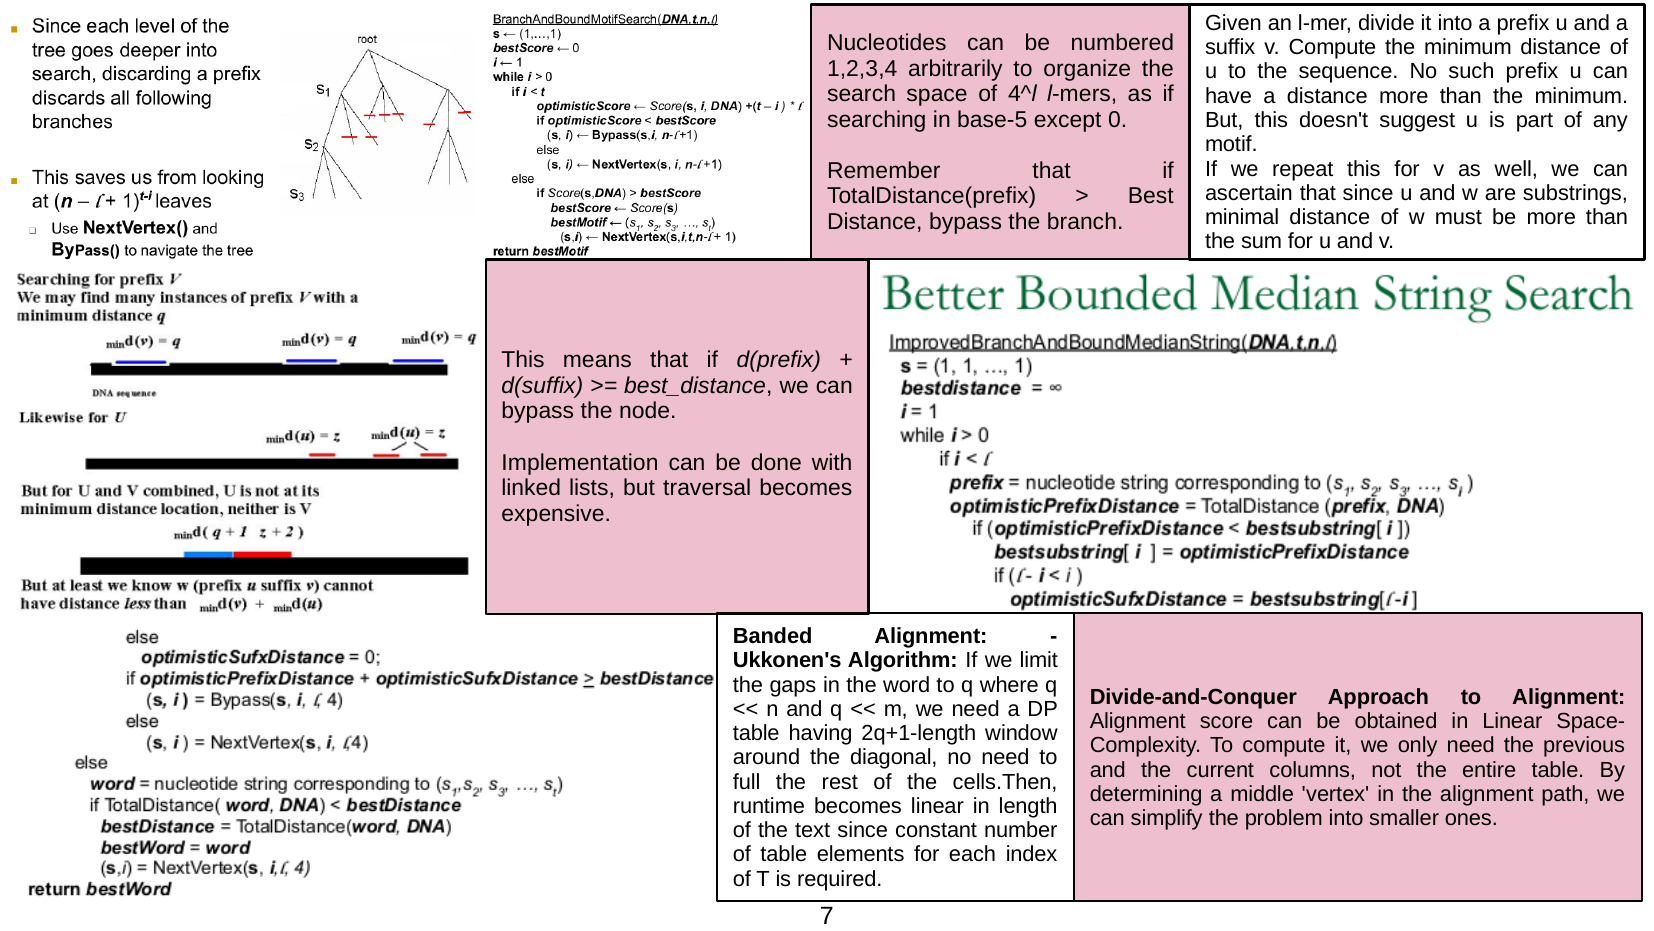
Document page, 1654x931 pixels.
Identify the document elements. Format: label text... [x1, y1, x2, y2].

text_box This means that if d(prefix) + d(suffix) >= best_distance, we can bypass the node. Implementation can be done with linked lists, but traversal becomes expensive. [485, 259, 869, 614]
text_box Divide-and-Conquer Approach to Alignment: Alignment score can be obtained in Linear Space-Complexity. To compute it, we only need the previous and the current columns, not the entire table. By determining a middle 'vertex' in the alignment path, we can simplify the problem into smaller ones. [1073, 613, 1642, 902]
picture [872, 265, 1645, 613]
picture [12, 627, 717, 902]
text_box <number> [754, 902, 899, 931]
text_box Banded Alignment: - Ukkonen's Algorithm: If we limit the gaps in the word to q where q << n and q << m, we need a DP table having 2q+1-length window around the diagonal, no need to full the rest of the cells.Then, runtime becomes linear in length of the text since constant number of table elements for each index of T is required. [717, 613, 1073, 902]
picture [7, 9, 486, 617]
picture [484, 12, 806, 260]
text_box Given an l-mer, divide it into a prefix u and a suffix v. Compute the minimum distance of u to the sequence. No such prefix u can have a distance more than the minimum. But, this doesn't suggest u is part of any motif. If we repeat this for v as well, we can ascertain that since u and w are substrings, minimal distance of w must be more than the sum for u and v. [1189, 4, 1645, 260]
text_box Nucleotides can be numbered 1,2,3,4 arbitrarily to organize the search space of 4^l l-mers, as if searching in base-5 except 0. Remember that if TotalDistance(prefix) > Best Distance, bypass the branch. [811, 4, 1189, 260]
